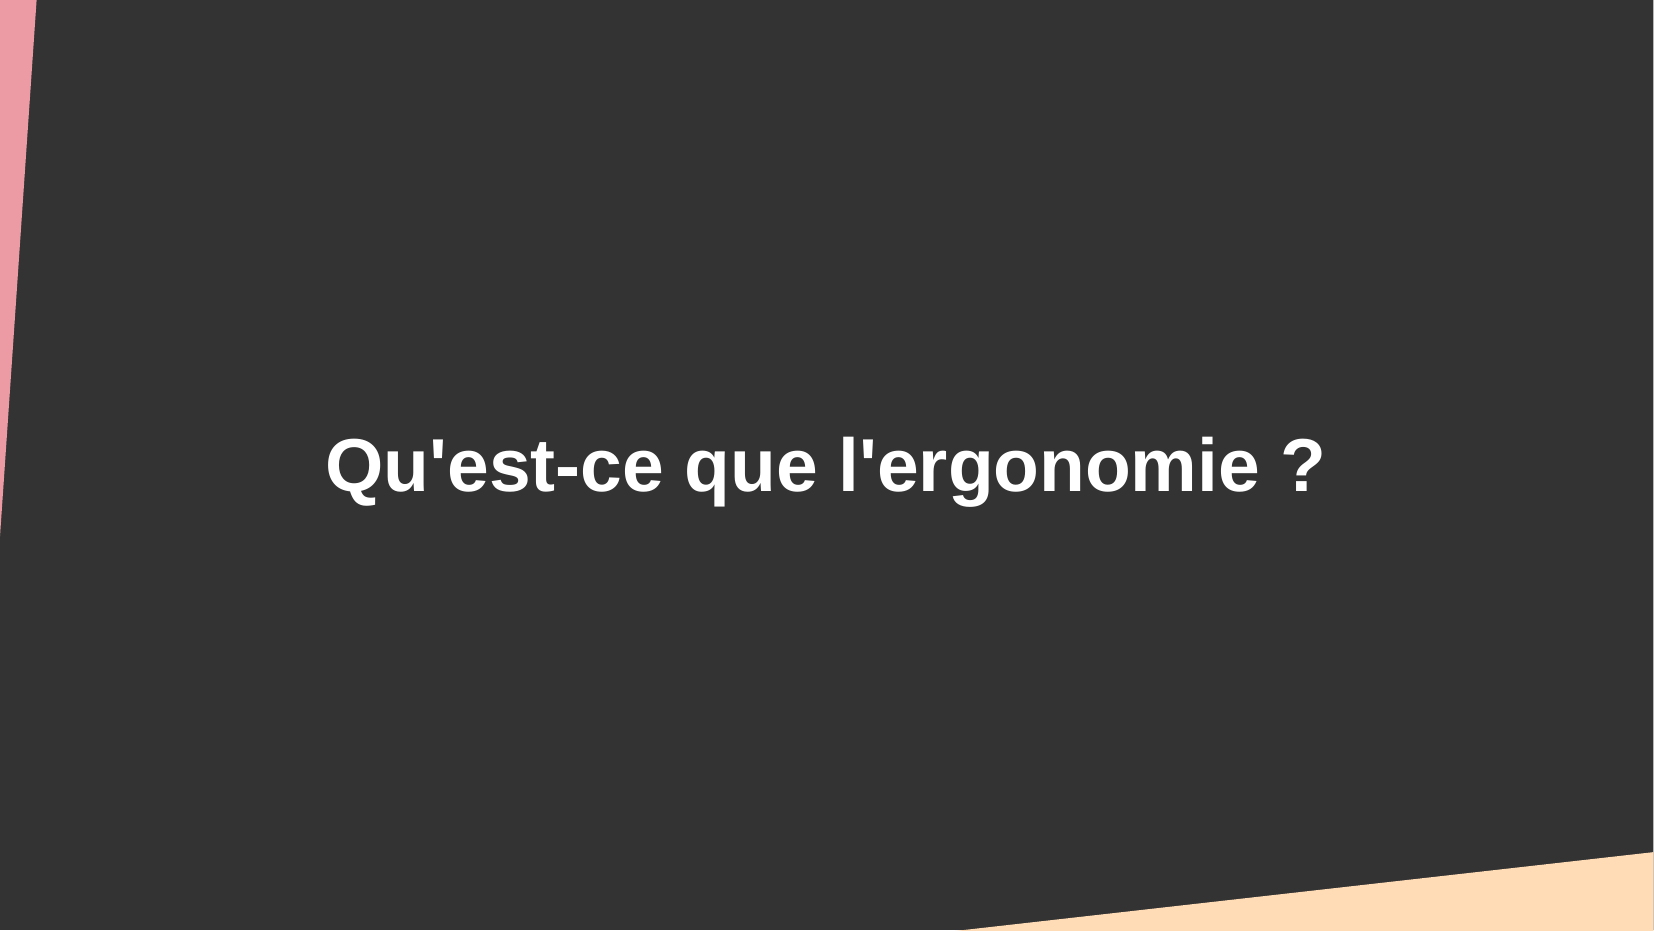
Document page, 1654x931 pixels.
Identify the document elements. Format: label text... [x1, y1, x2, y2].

text_box [955, 852, 1654, 931]
text_box [0, 0, 37, 537]
title Qu'est-ce que l'ergonomie ? [19, 423, 1635, 508]
